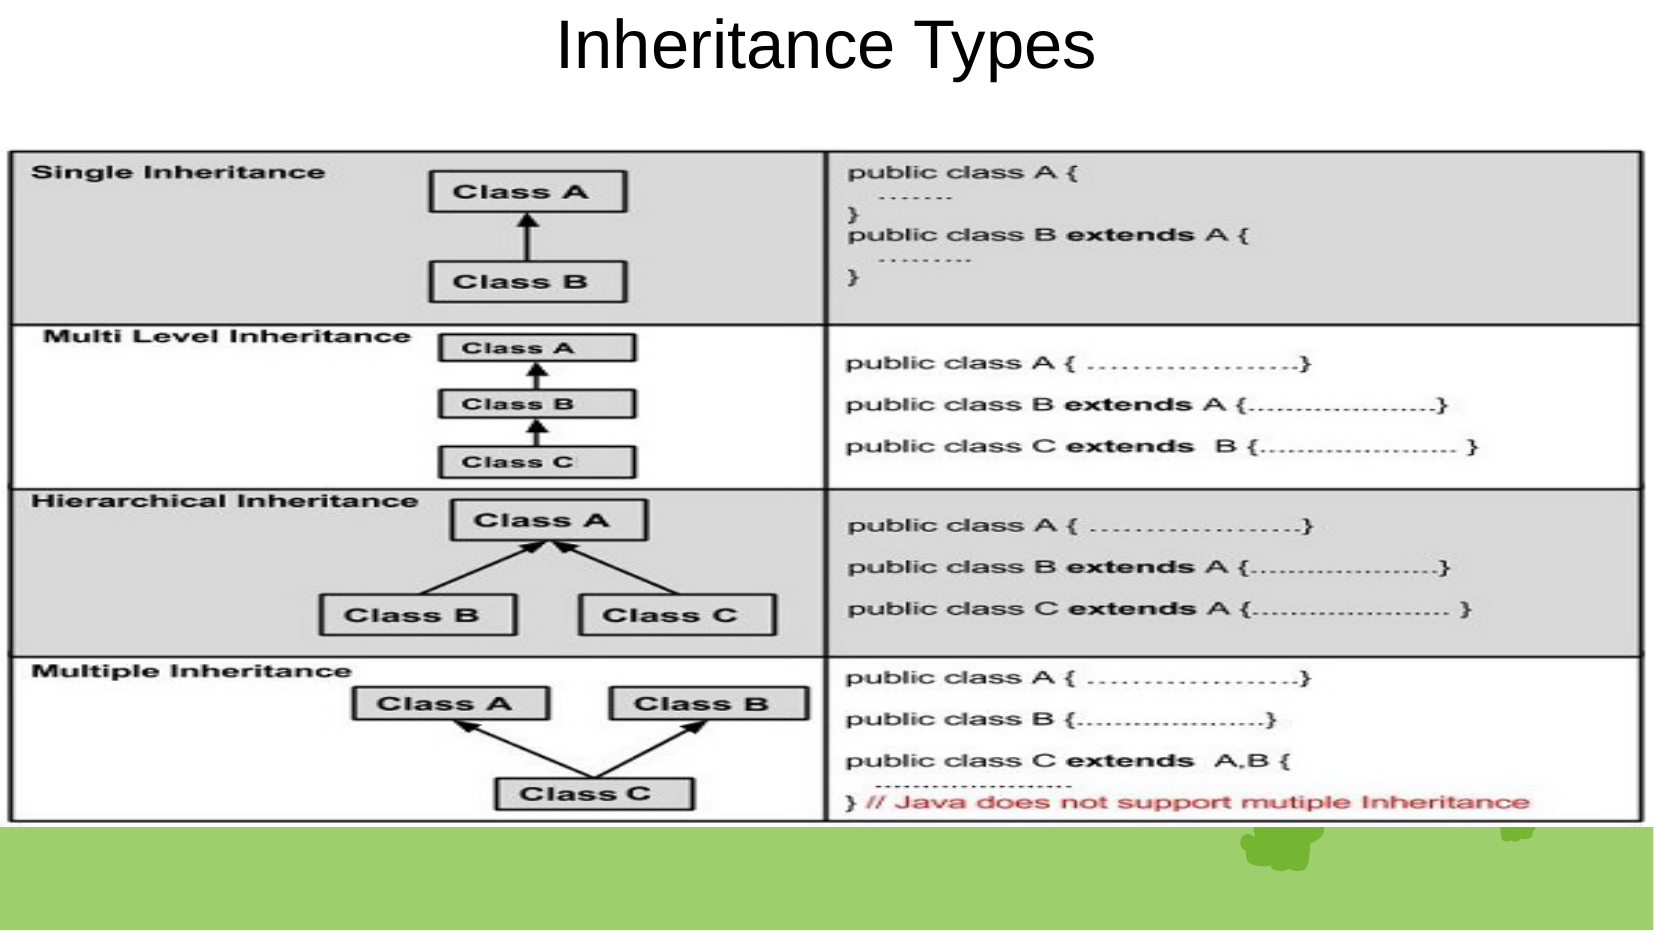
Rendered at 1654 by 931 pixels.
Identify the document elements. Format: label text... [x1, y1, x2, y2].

title Inheritance Types [88, 0, 1565, 119]
picture [0, 147, 1654, 827]
